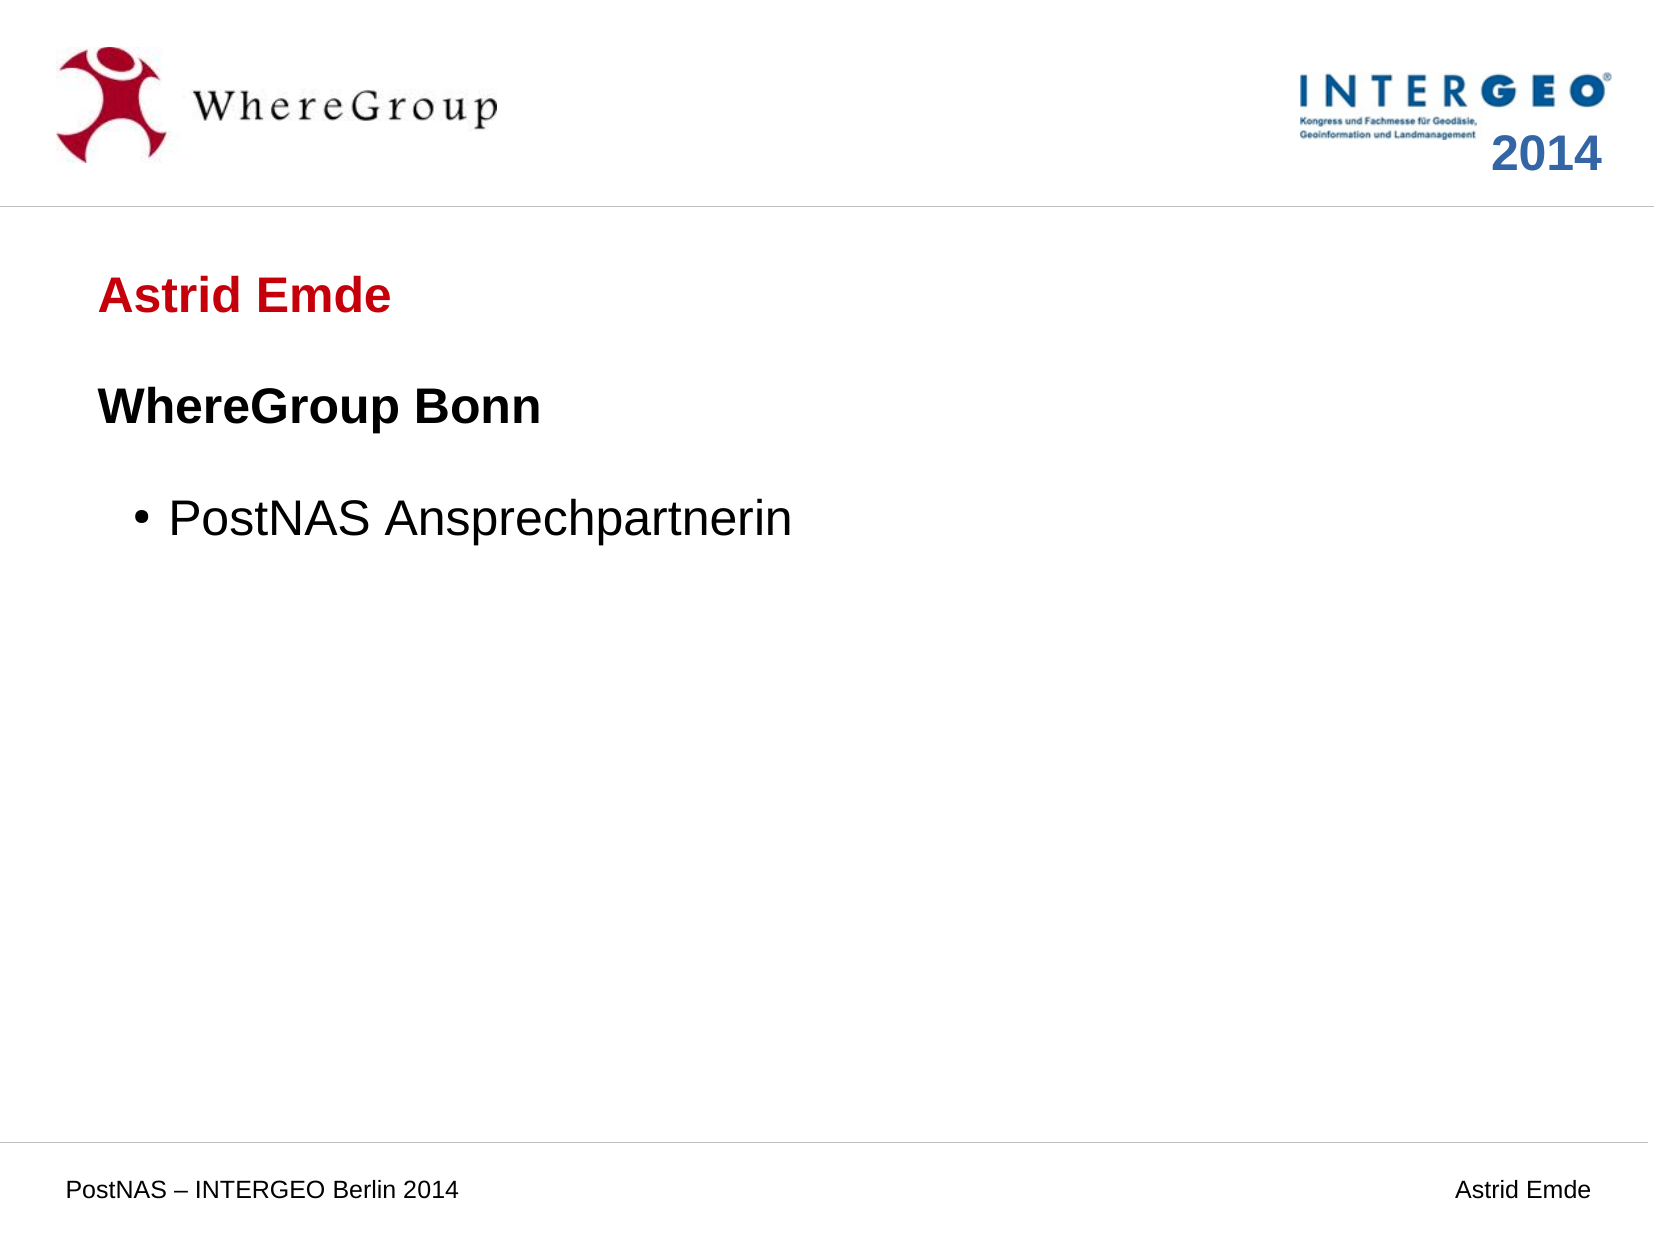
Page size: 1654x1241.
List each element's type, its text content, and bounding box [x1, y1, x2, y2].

picture [1299, 29, 1613, 185]
picture [56, 47, 497, 163]
text_box Astrid Emde WhereGroup Bonn PostNAS Ansprechpartnerin [82, 259, 1595, 1087]
